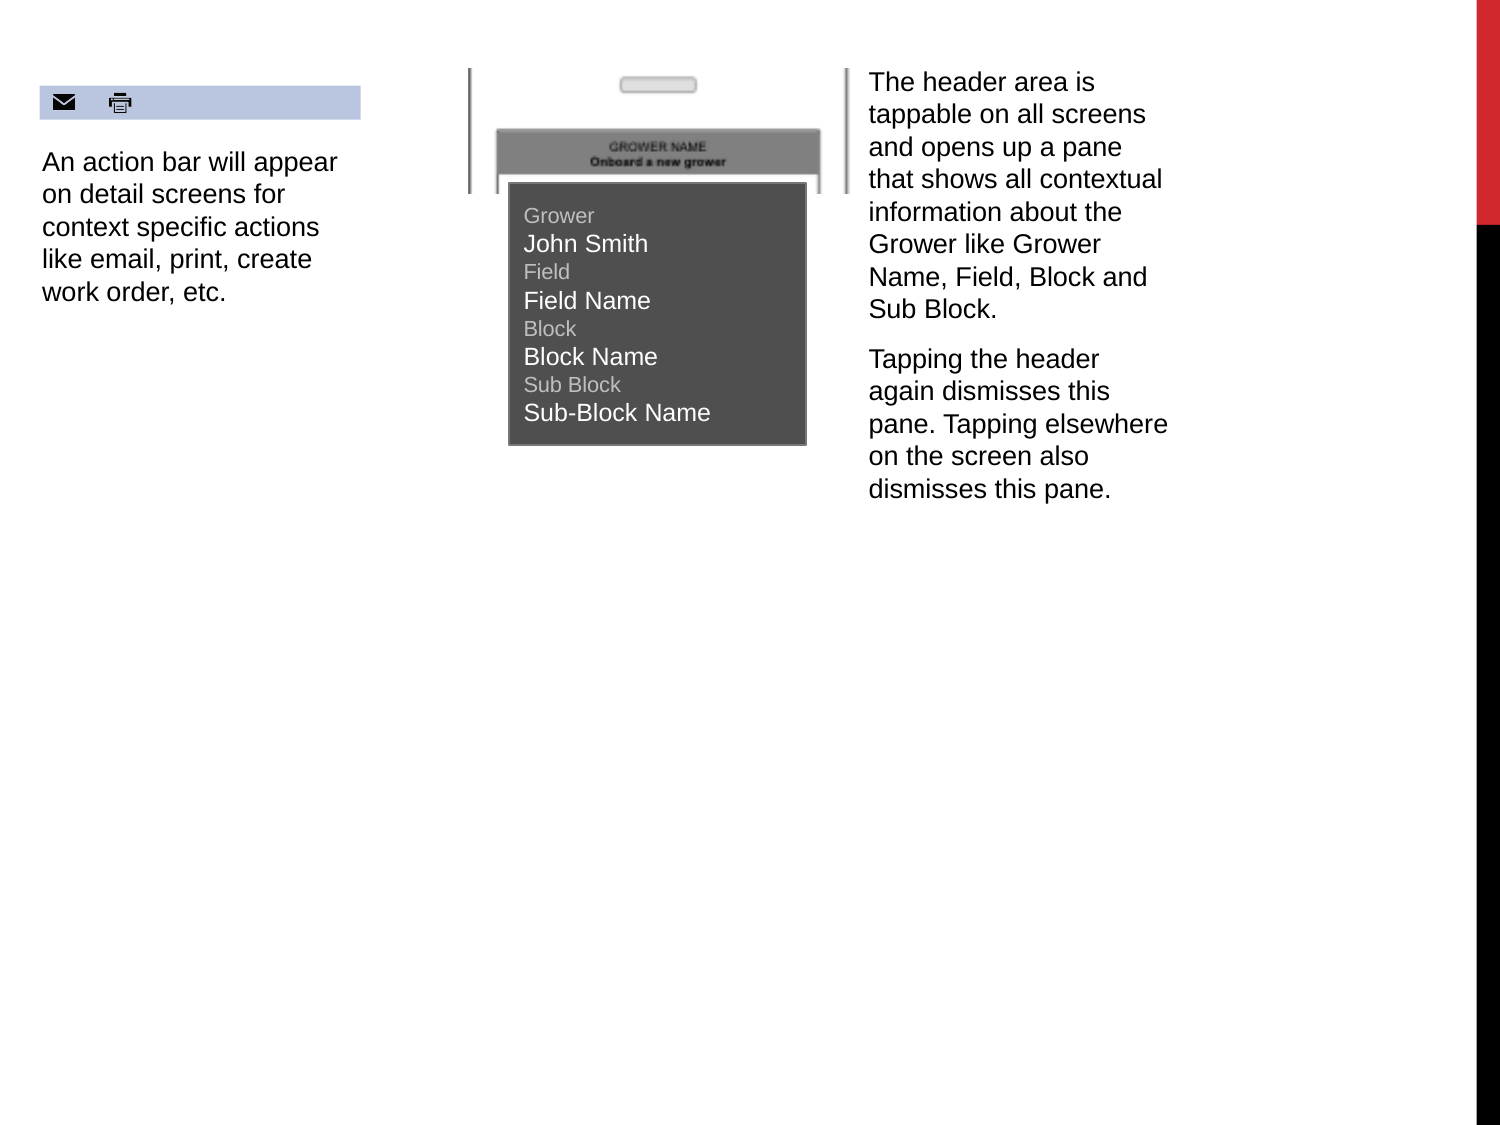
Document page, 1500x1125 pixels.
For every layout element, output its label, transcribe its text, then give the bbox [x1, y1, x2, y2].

picture [468, 68, 850, 194]
picture [106, 89, 134, 117]
text_box The header area is tappable on all screens and opens up a pane that shows all contextual information about the Grower like Grower Name, Field, Block and Sub Block. Tapping the header again dismisses this pane. Tapping elsewhere on the screen also dismisses this pane. [857, 58, 1181, 557]
text_box An action bar will appear on detail screens for context specific actions like email, print, create work order, etc. [31, 138, 355, 326]
text_box Grower John Smith Field Field Name Block Block Name Sub Block Sub-Block Name [508, 183, 807, 445]
text_box [39, 85, 361, 120]
picture [51, 89, 77, 115]
